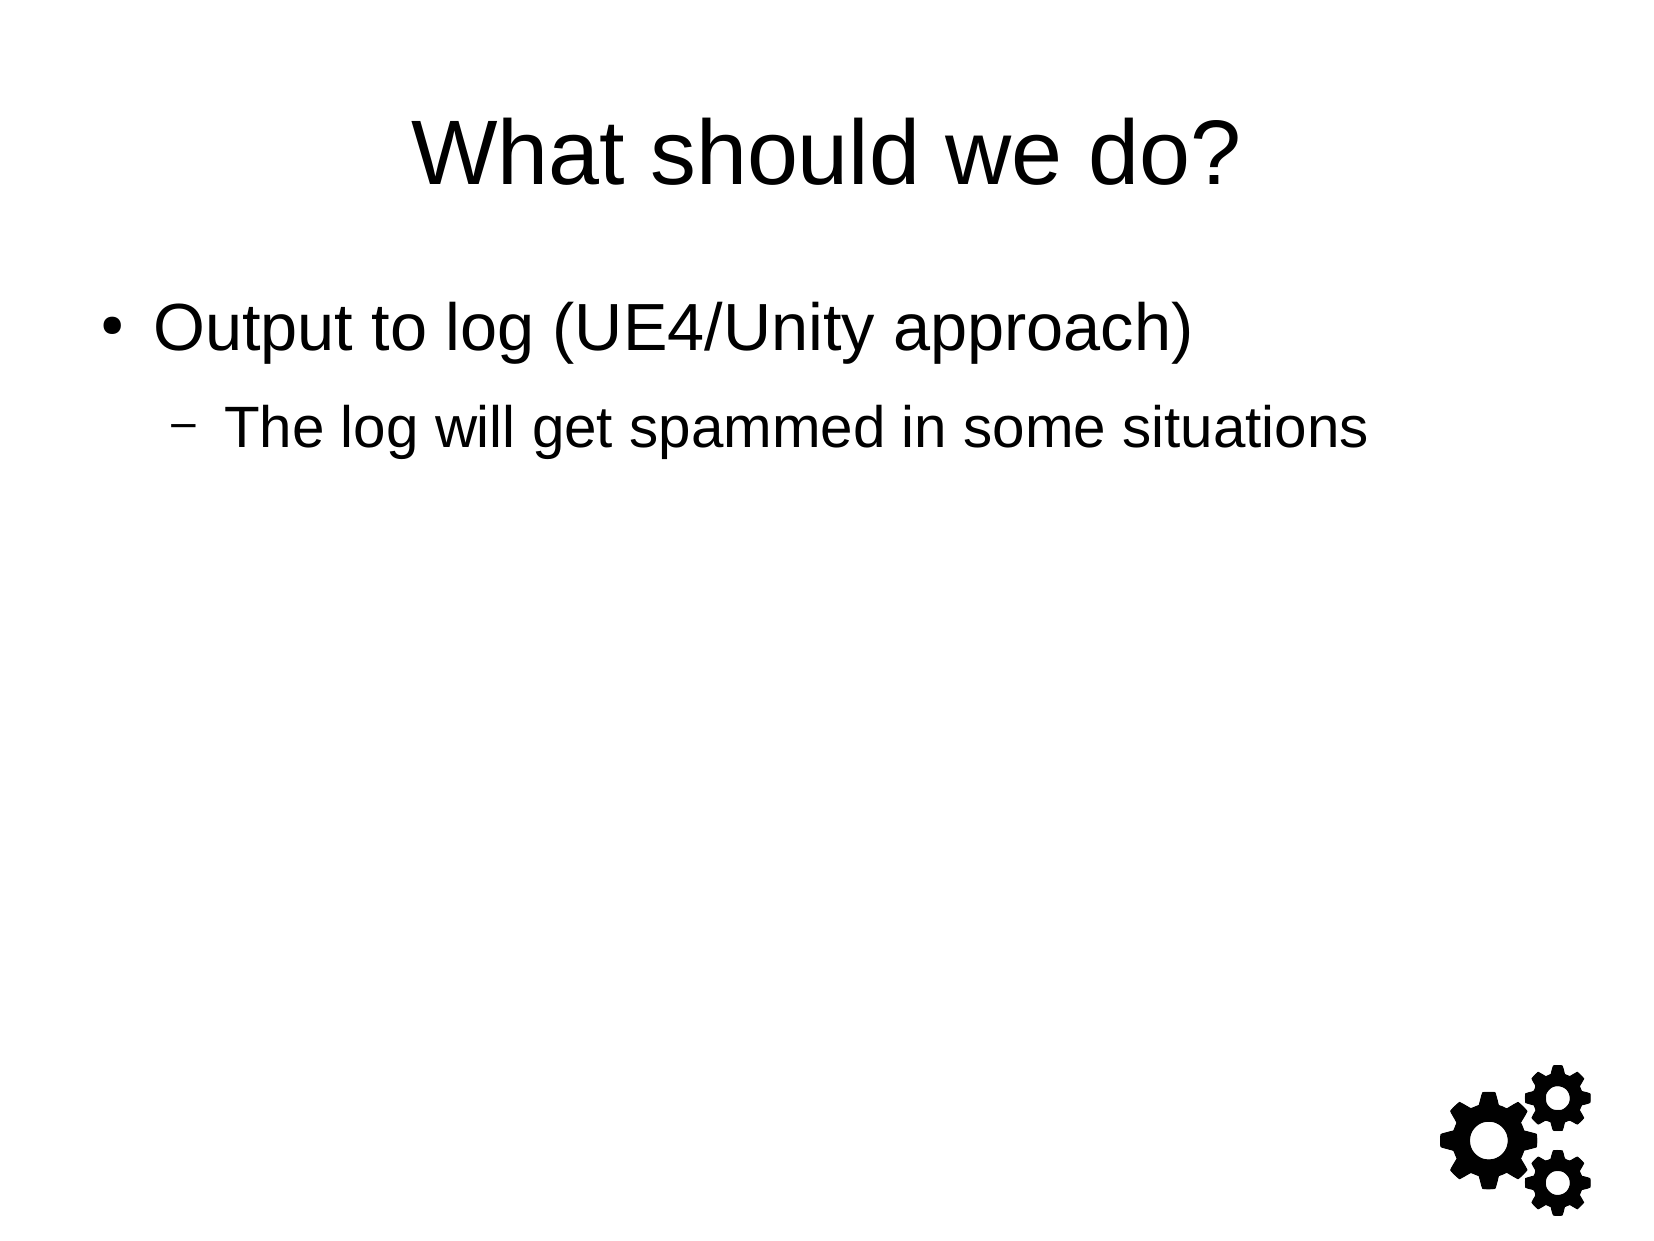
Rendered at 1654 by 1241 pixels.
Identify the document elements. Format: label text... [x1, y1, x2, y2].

title What should we do? [82, 49, 1571, 257]
picture [1440, 1065, 1591, 1216]
list Output to log (UE4/Unity approach) The log will get spammed in some situations [82, 290, 1571, 1010]
